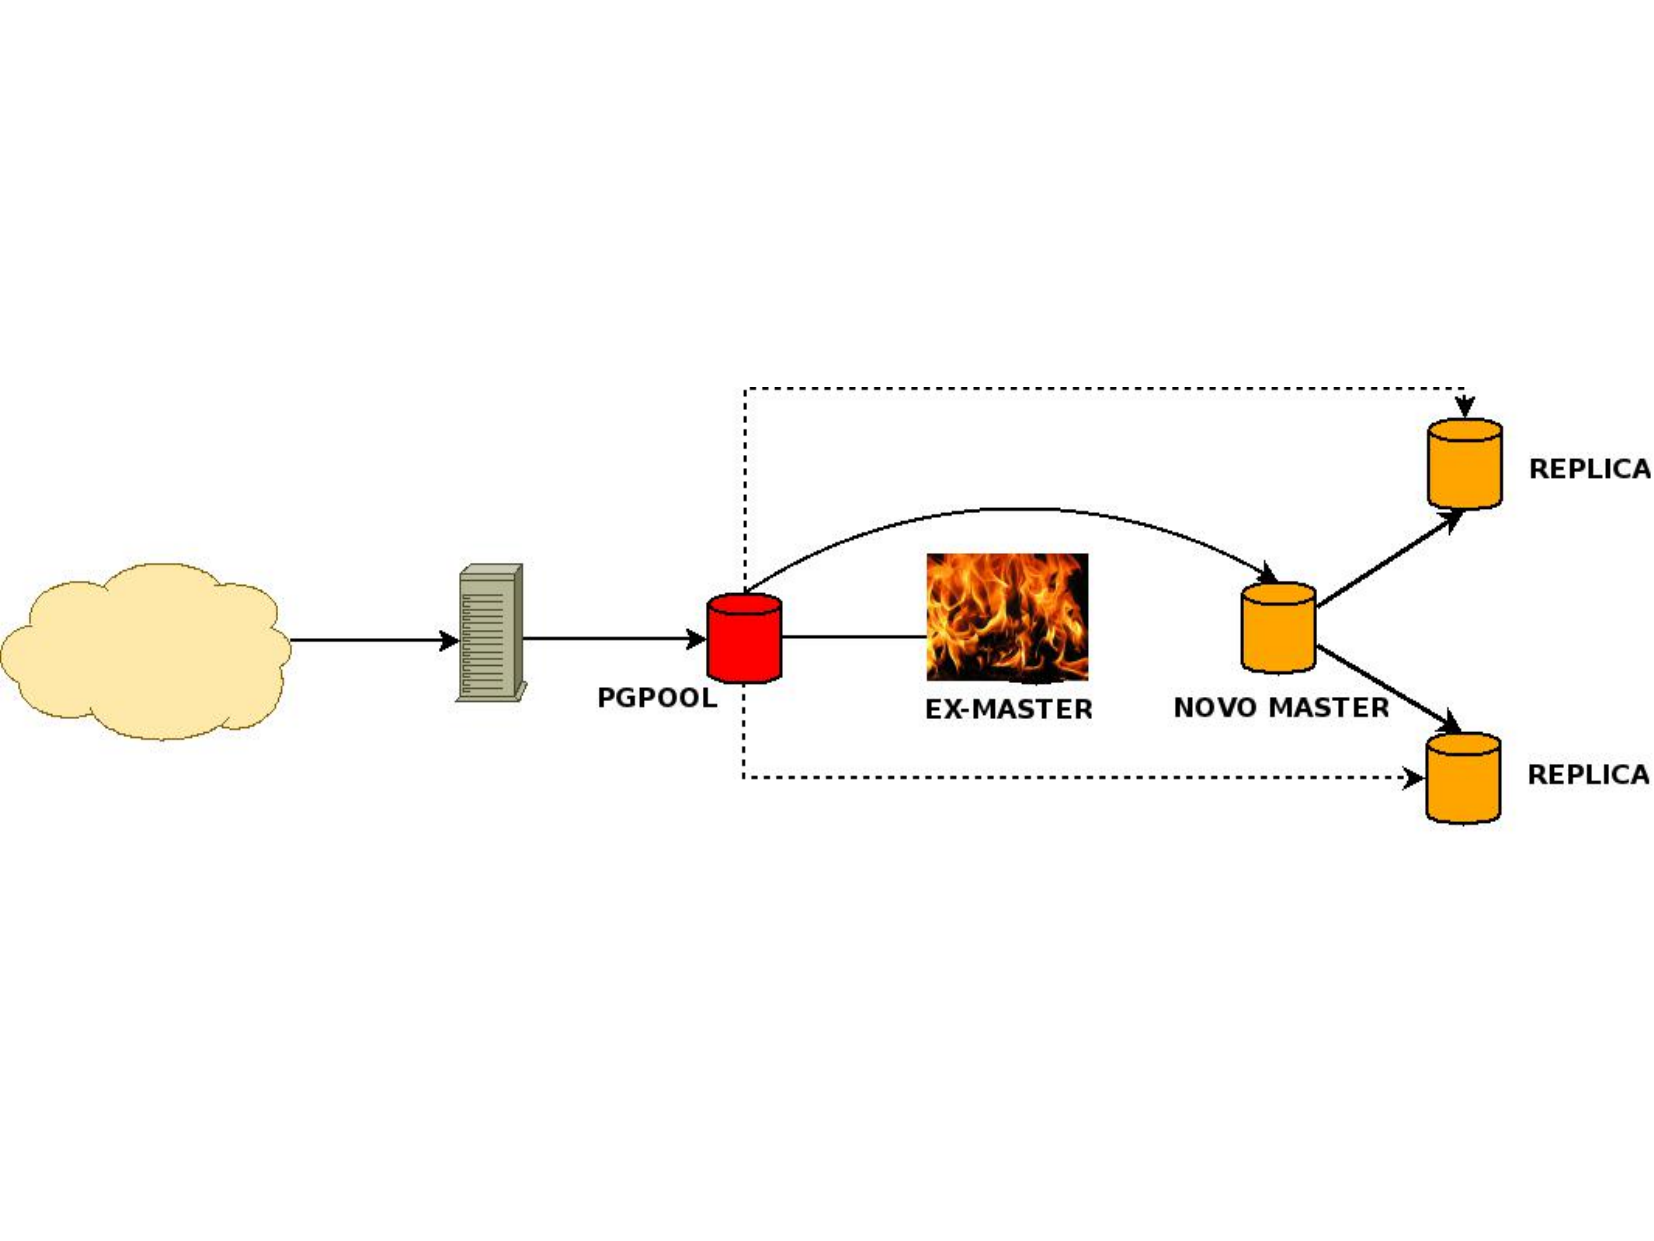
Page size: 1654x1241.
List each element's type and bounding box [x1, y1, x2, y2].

picture [0, 387, 1654, 853]
